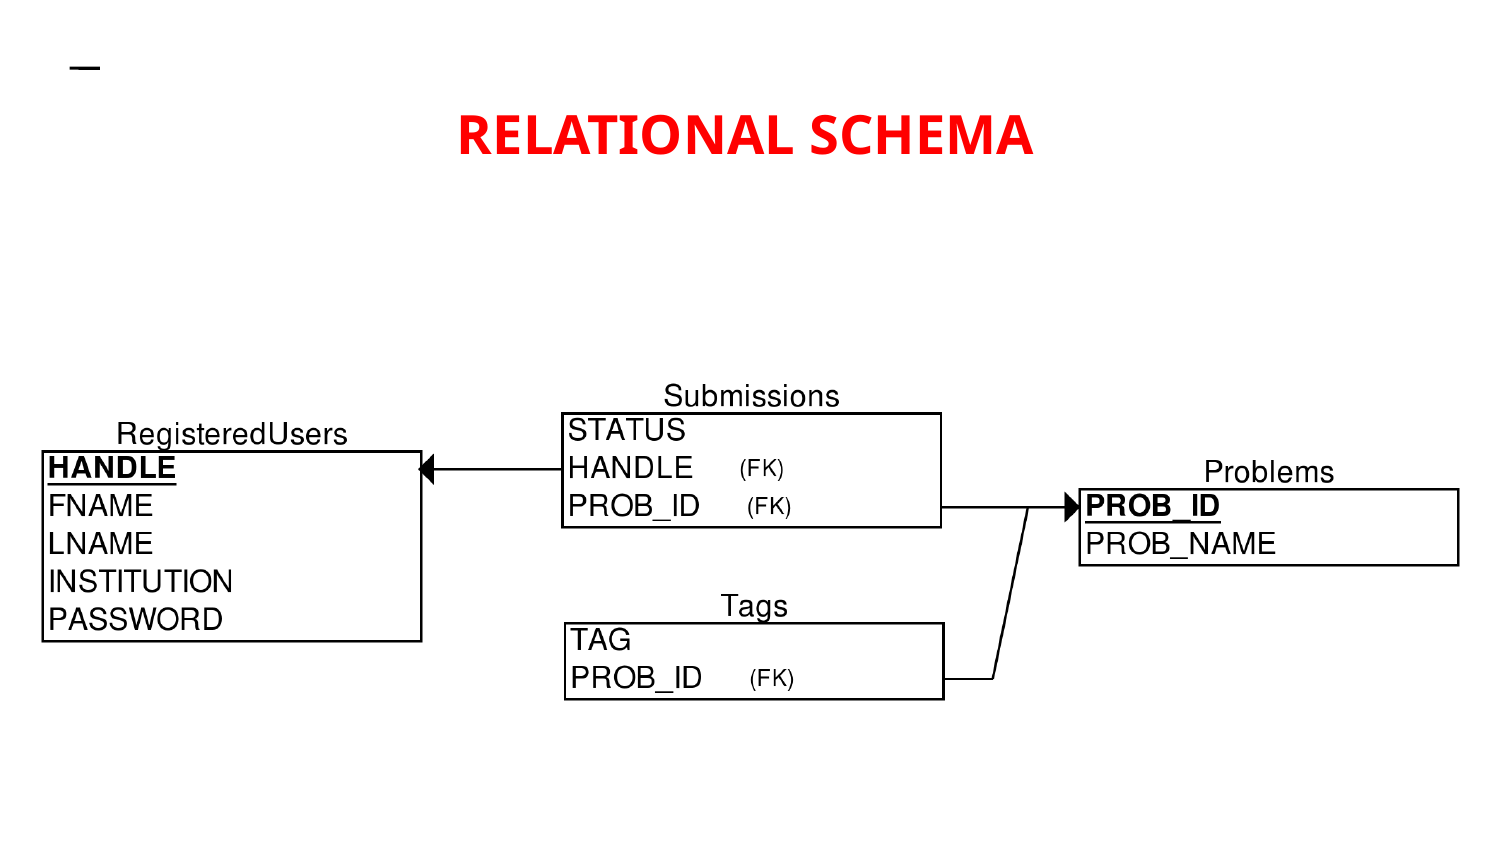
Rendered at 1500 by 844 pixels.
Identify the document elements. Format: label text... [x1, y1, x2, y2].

picture [24, 357, 1475, 716]
title RELATIONAL SCHEMA [441, 84, 1059, 211]
